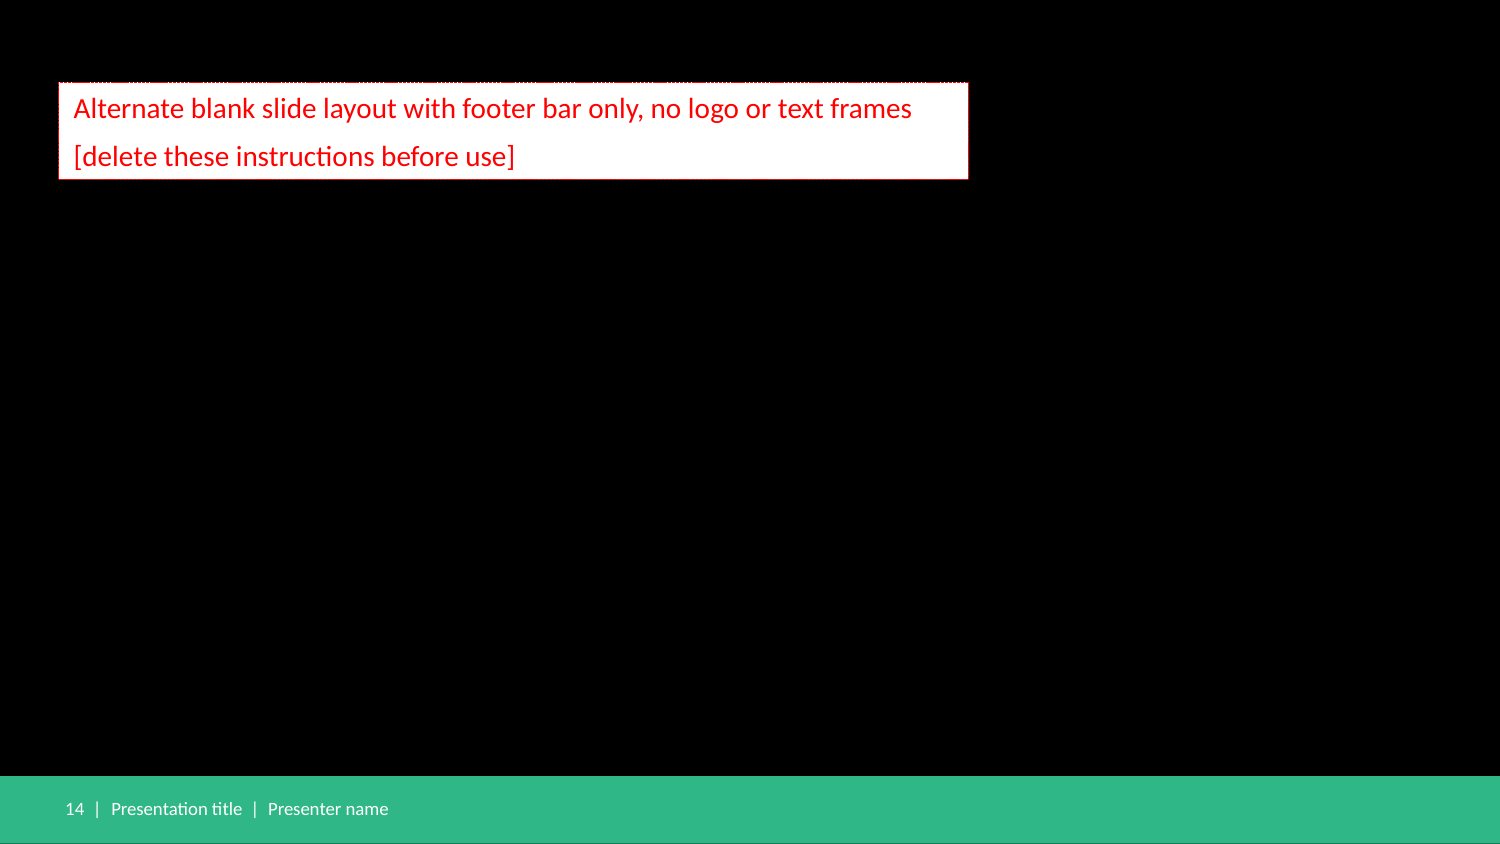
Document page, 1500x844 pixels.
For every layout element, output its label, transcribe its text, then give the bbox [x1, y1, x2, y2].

text_box Alternate blank slide layout with footer bar only, no logo or text frames [delete these instructions before use] [58, 82, 969, 180]
slide_number <number> | [54, 800, 102, 816]
footer Presentation title | Presenter name [111, 800, 1110, 816]
